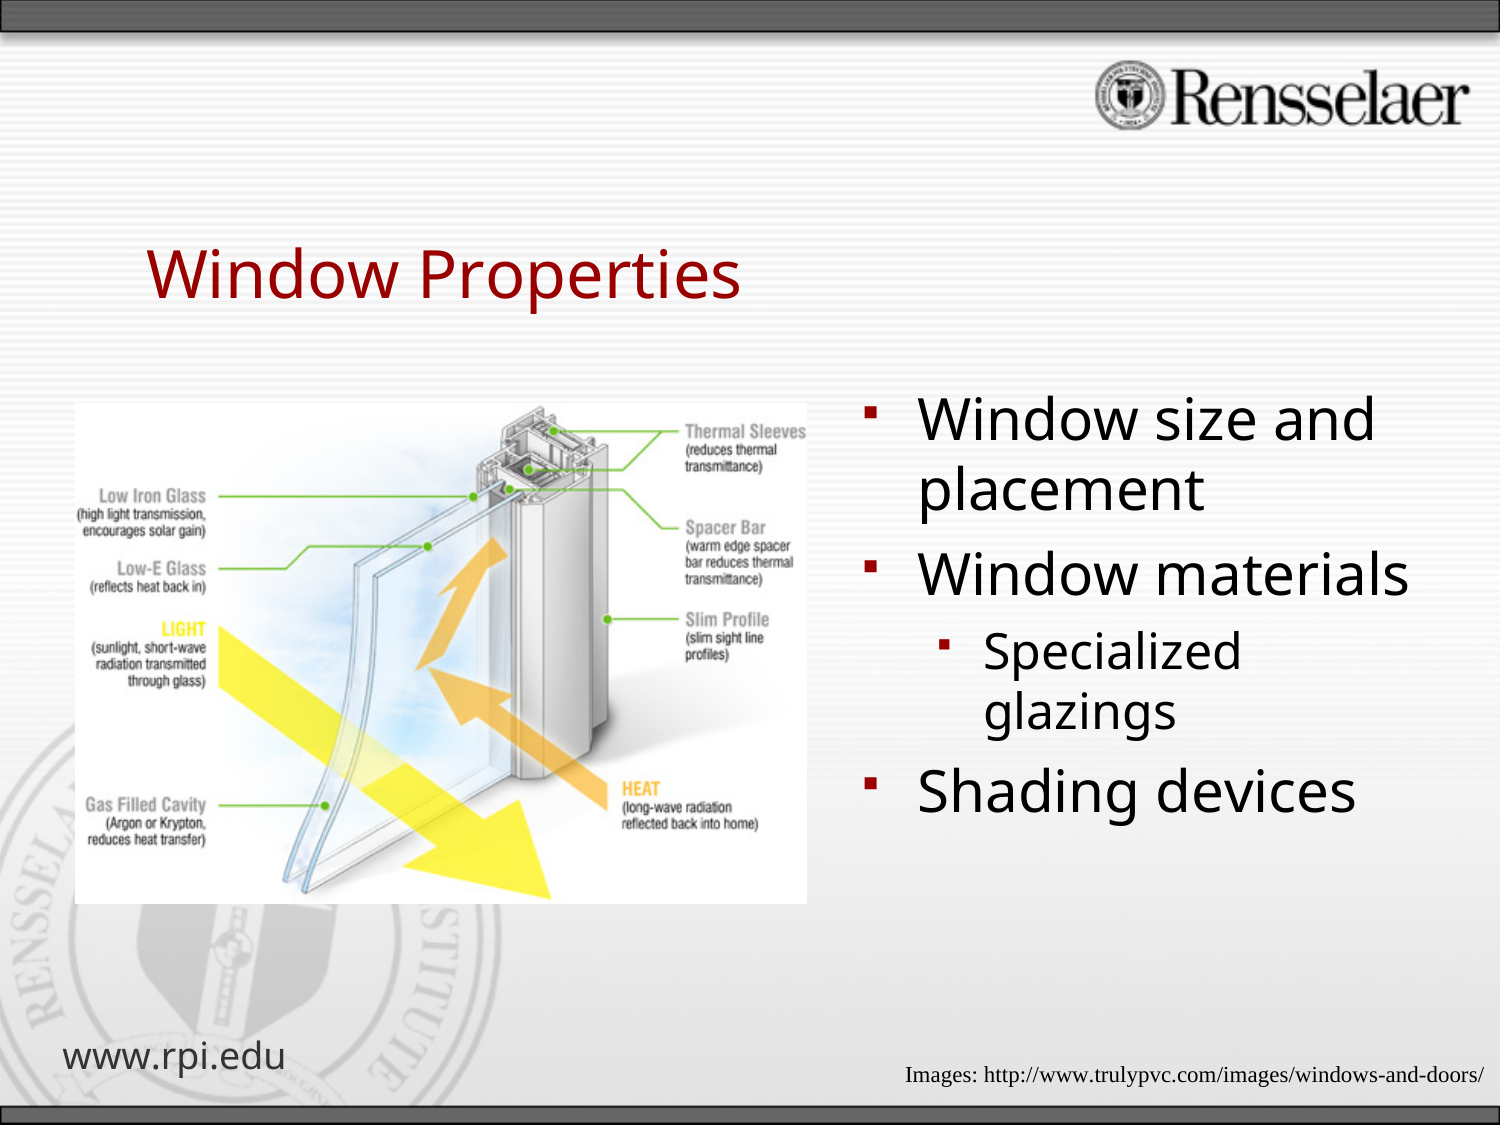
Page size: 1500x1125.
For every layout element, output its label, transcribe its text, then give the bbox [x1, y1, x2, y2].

picture [0, 0, 1500, 1125]
text_box Images: http://www.trulypvc.com/images/windows-and-doors/ [465, 1052, 1500, 1096]
list Window size and placement Window materials Specialized glazings Shading devices [846, 375, 1451, 988]
title Window Properties [131, 215, 1457, 328]
